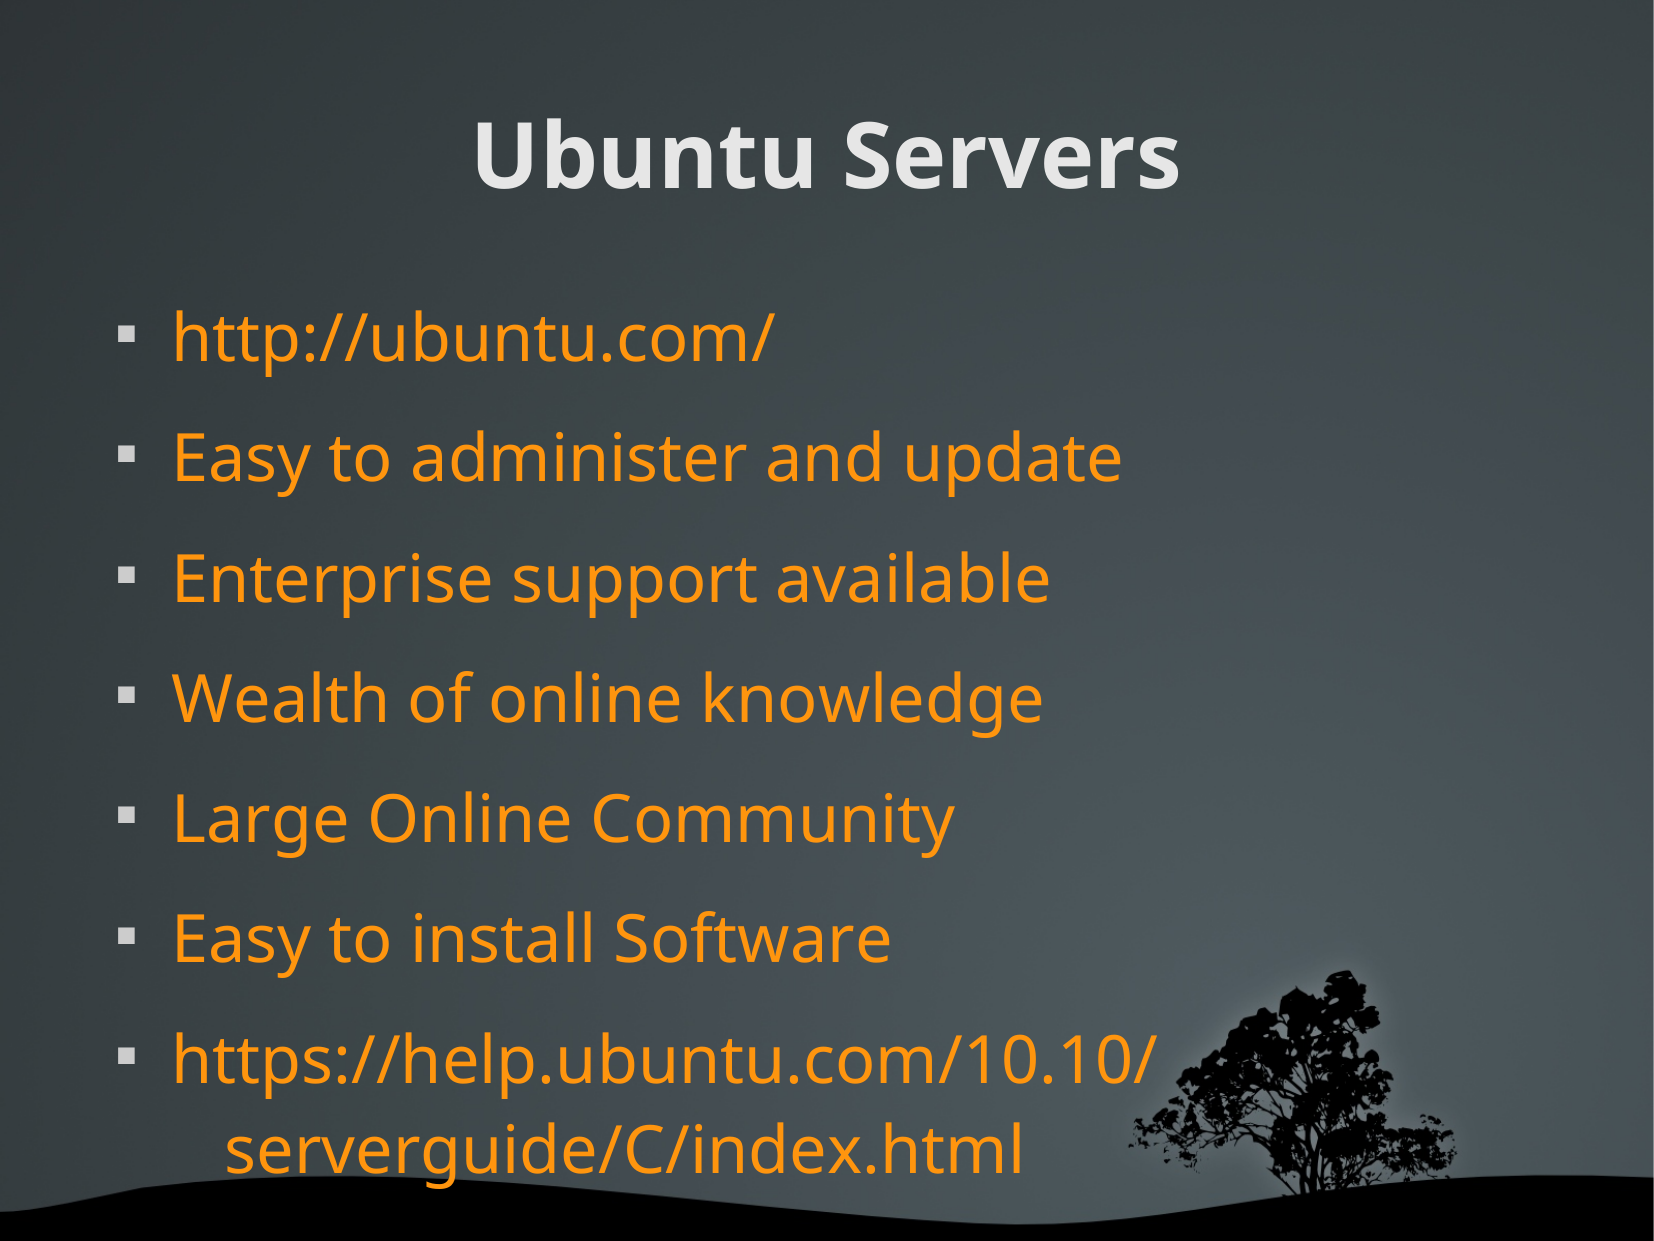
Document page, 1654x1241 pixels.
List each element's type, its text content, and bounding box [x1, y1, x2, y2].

picture [0, 0, 1654, 1241]
title Ubuntu Servers [82, 49, 1571, 257]
list http://ubuntu.com/ Easy to administer and update Enterprise support available Wealth of online knowledge Large Online Community Easy to install Software https://help.ubuntu.com/10.10/serverguide/C/index.html [82, 290, 1571, 1109]
